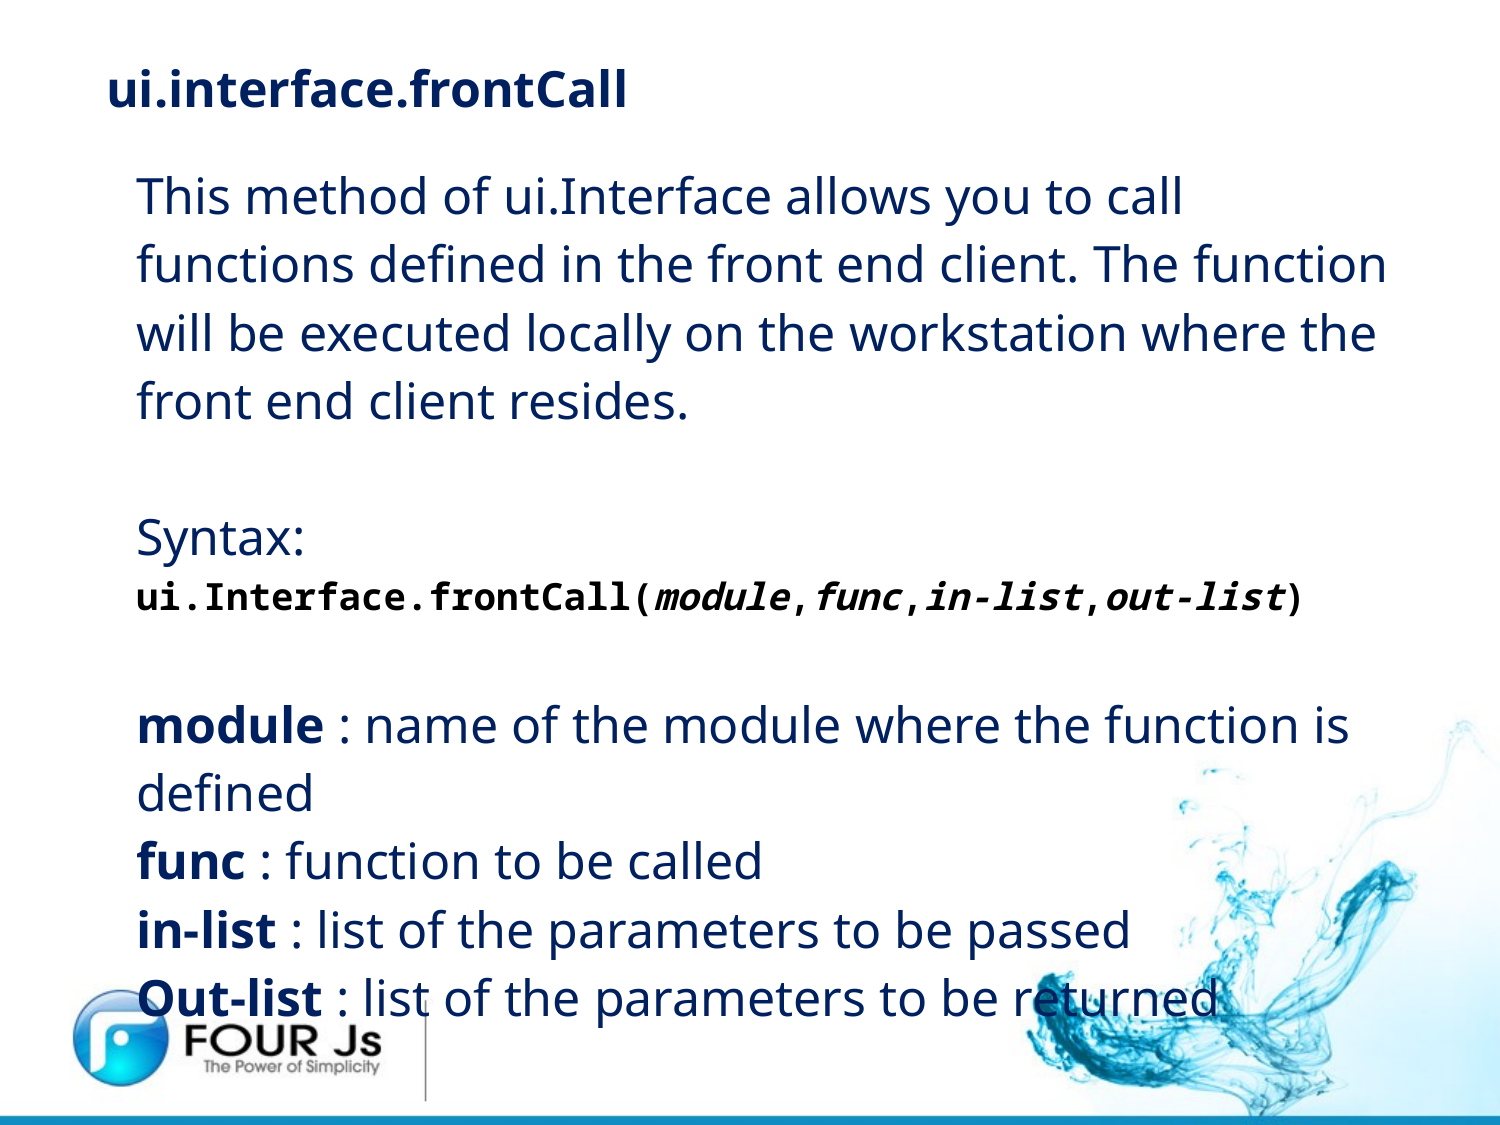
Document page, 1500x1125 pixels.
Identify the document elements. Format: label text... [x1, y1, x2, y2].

text_box This method of ui.Interface allows you to call functions defined in the front end client. The function will be executed locally on the workstation where the front end client resides. Syntax: ui.Interface.frontCall(module,func,in-list,out-list) module : name of the module where the function is defined func : function to be called in-list : list of the parameters to be passed Out-list : list of the parameters to be returned [121, 153, 1418, 984]
picture [0, 0, 1500, 1122]
title ui.interface.frontCall [106, 35, 1388, 142]
